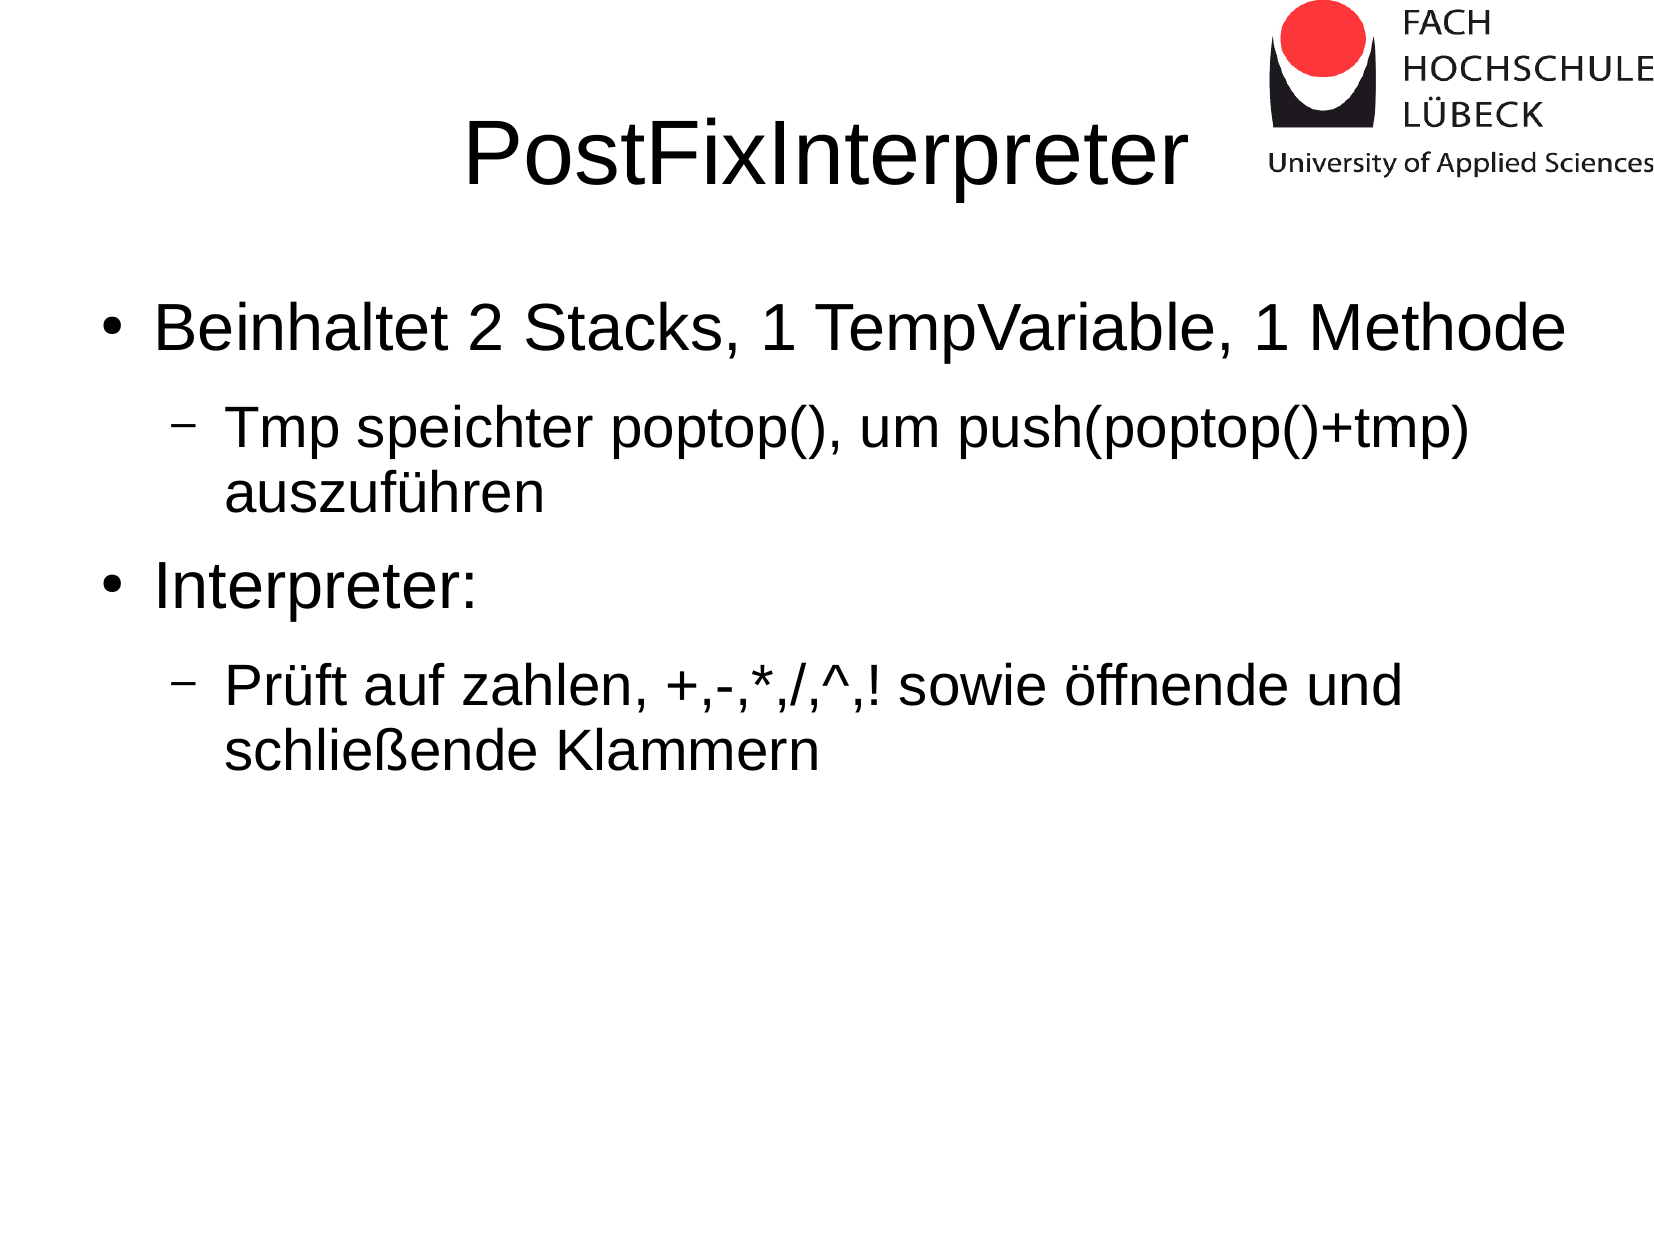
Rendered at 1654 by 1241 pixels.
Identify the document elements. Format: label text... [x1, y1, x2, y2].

title PostFixInterpreter [82, 49, 1571, 257]
list Beinhaltet 2 Stacks, 1 TempVariable, 1 Methode Tmp speichter poptop(), um push(poptop()+tmp) auszuführen Interpreter: Prüft auf zahlen, +,-,*,/,^,! sowie öffnende und schließende Klammern [82, 290, 1571, 1109]
picture [1269, 0, 1654, 178]
